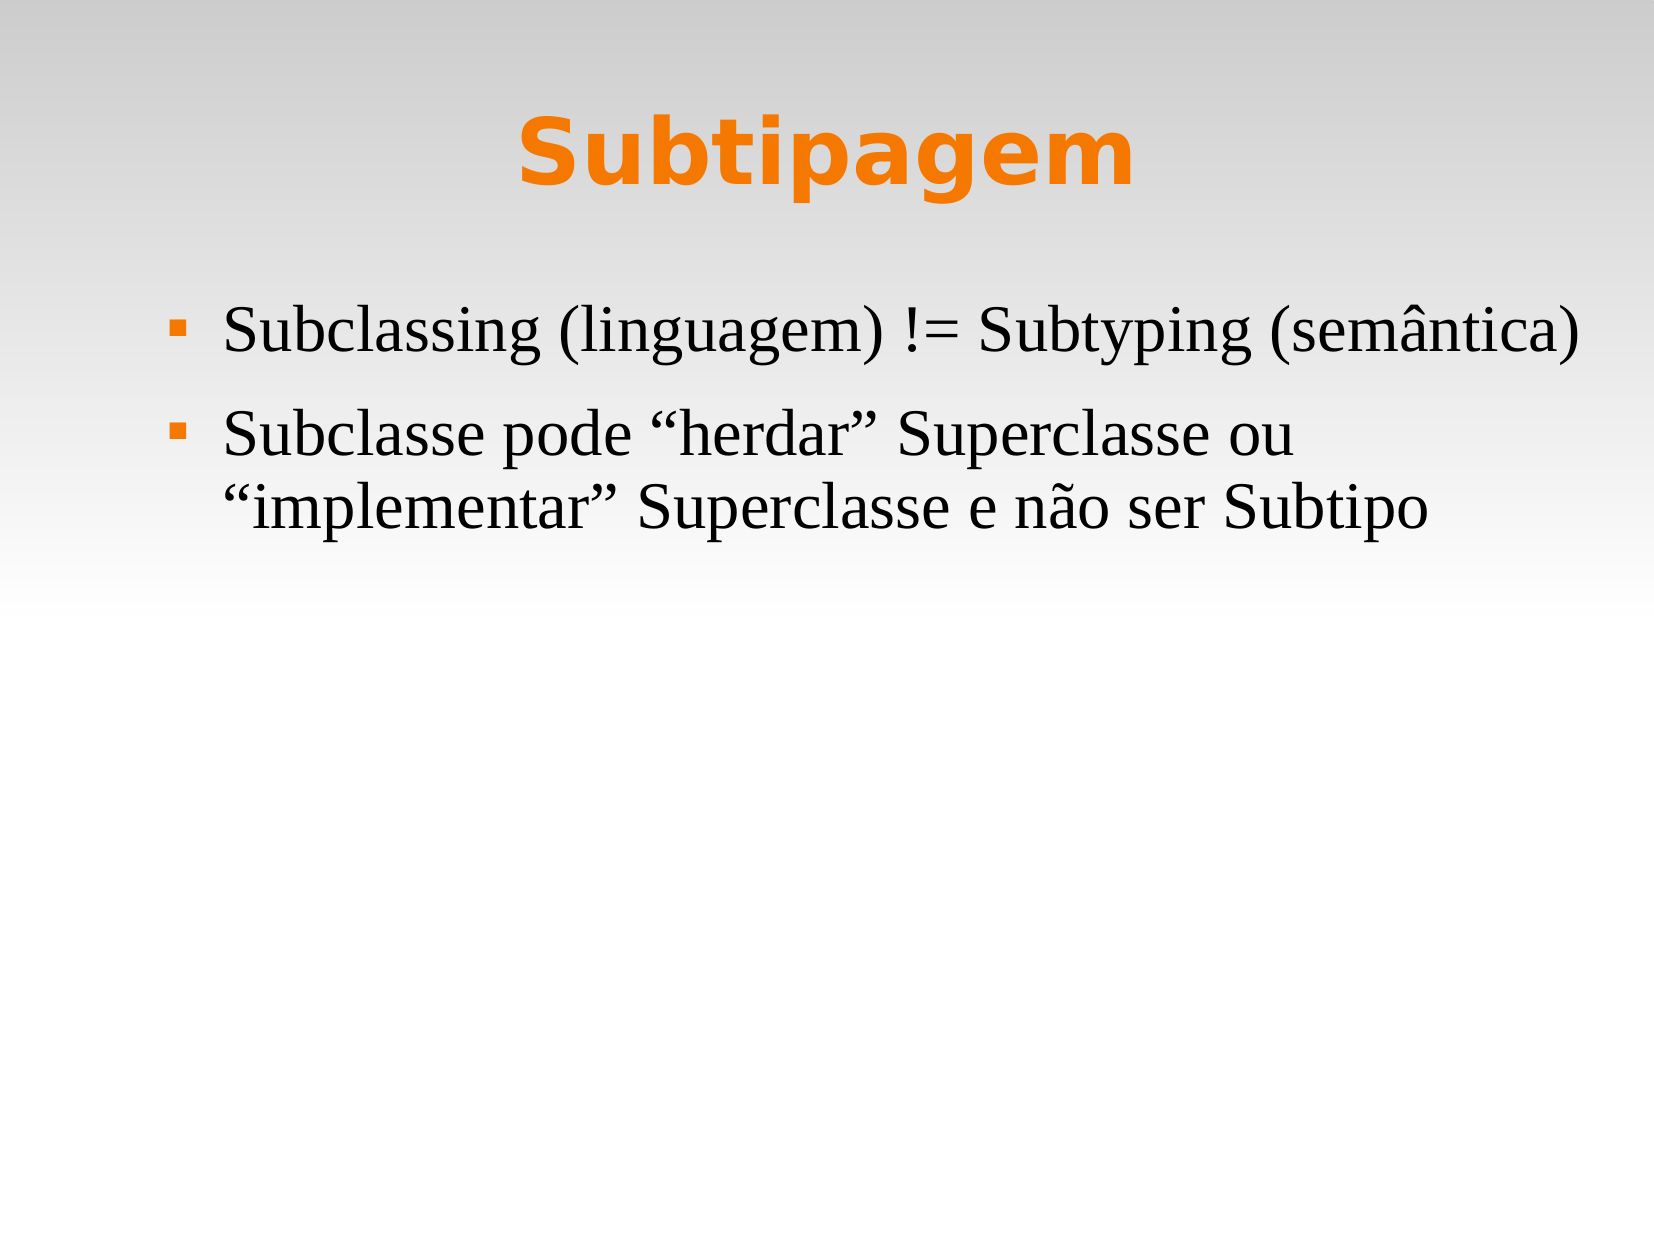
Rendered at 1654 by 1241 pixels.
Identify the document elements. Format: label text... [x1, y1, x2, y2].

list Subclassing (linguagem) != Subtyping (semântica) Subclasse pode “herdar” Superclasse ou “implementar” Superclasse e não ser Subtipo [80, 291, 1587, 1241]
title Subtipagem [82, 49, 1571, 257]
